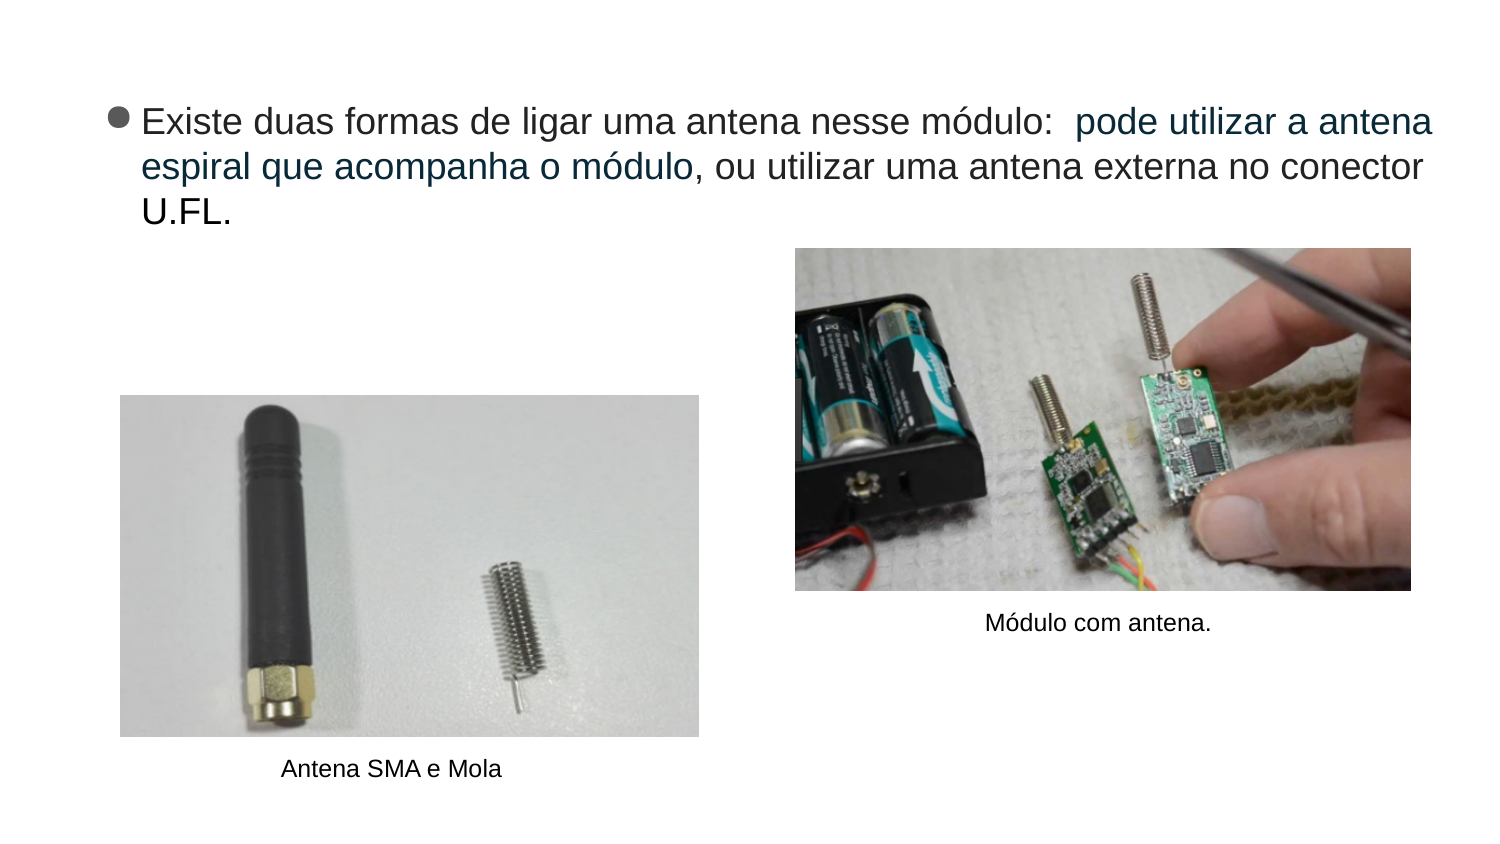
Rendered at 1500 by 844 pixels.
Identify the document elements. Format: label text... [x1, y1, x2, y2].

picture [795, 248, 1411, 591]
picture [120, 395, 699, 738]
text_box Módulo com antena. [970, 591, 1265, 655]
text_box Antena SMA e Mola [265, 737, 529, 814]
list Existe duas formas de ligar uma antena nesse módulo: pode utilizar a antena espiral que acompanha o módulo, ou utilizar uma antena externa no conector U.FL. [51, 81, 1449, 643]
